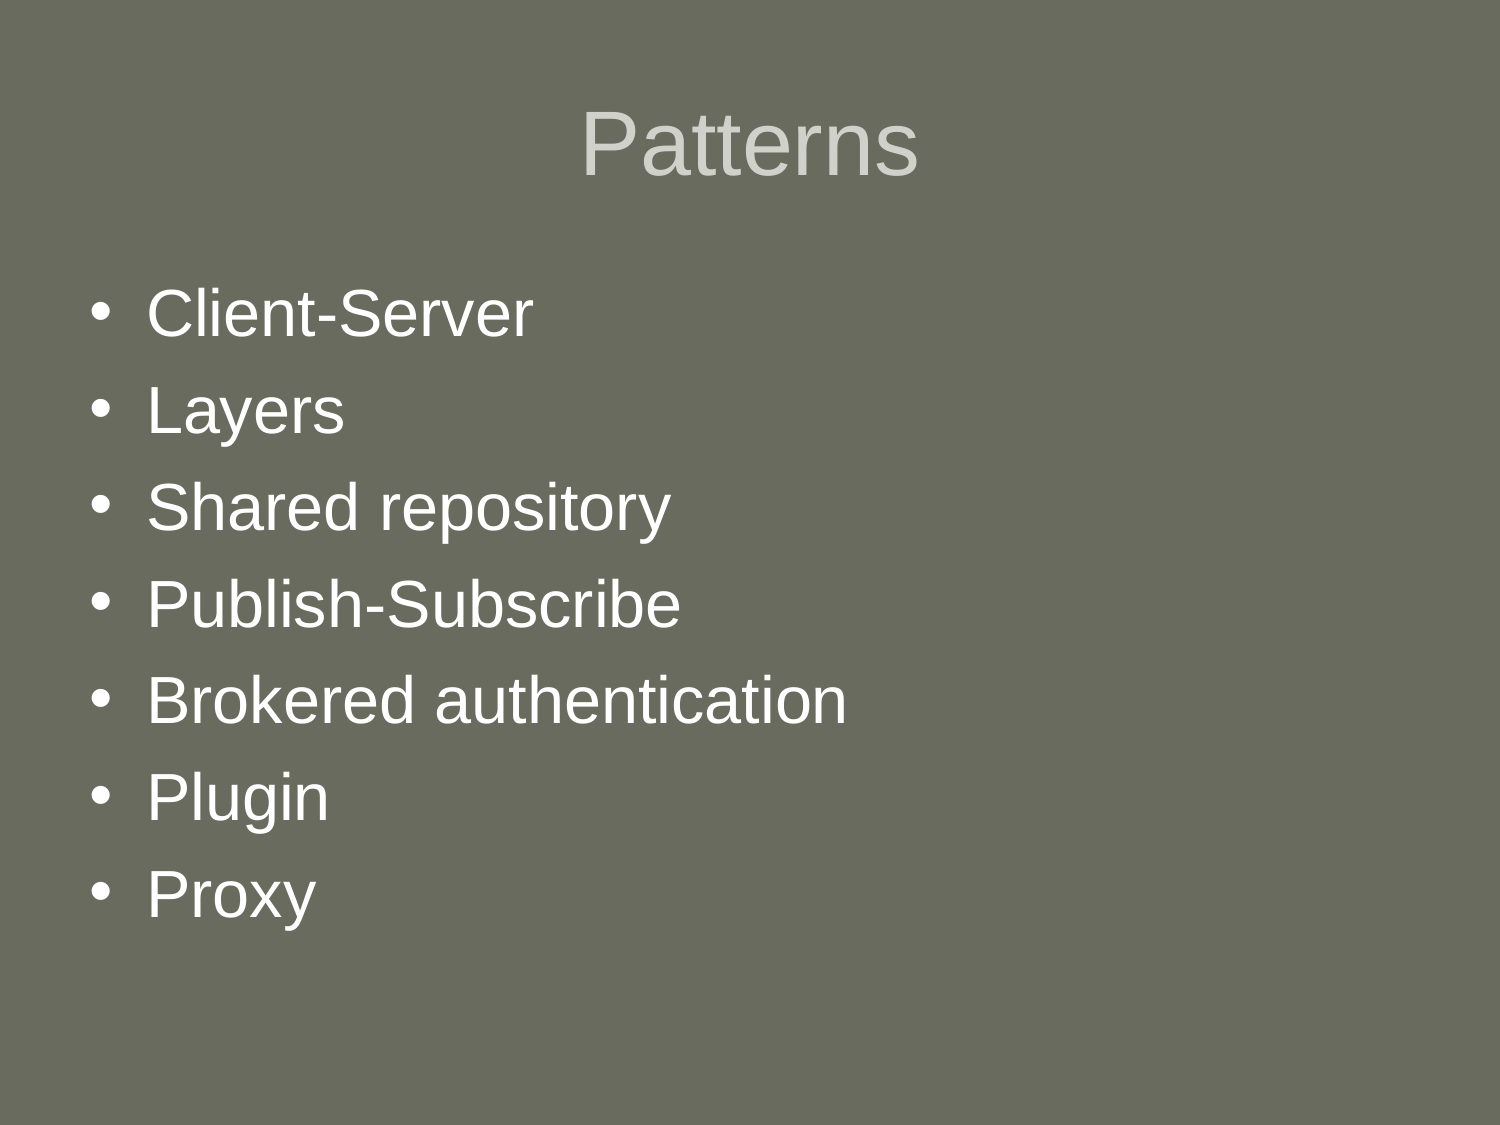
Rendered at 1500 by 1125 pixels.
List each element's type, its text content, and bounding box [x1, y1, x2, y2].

list Client-Server Layers Shared repository Publish-Subscribe Brokered authentication Plugin Proxy [75, 262, 1426, 1005]
title Patterns [75, 45, 1426, 233]
